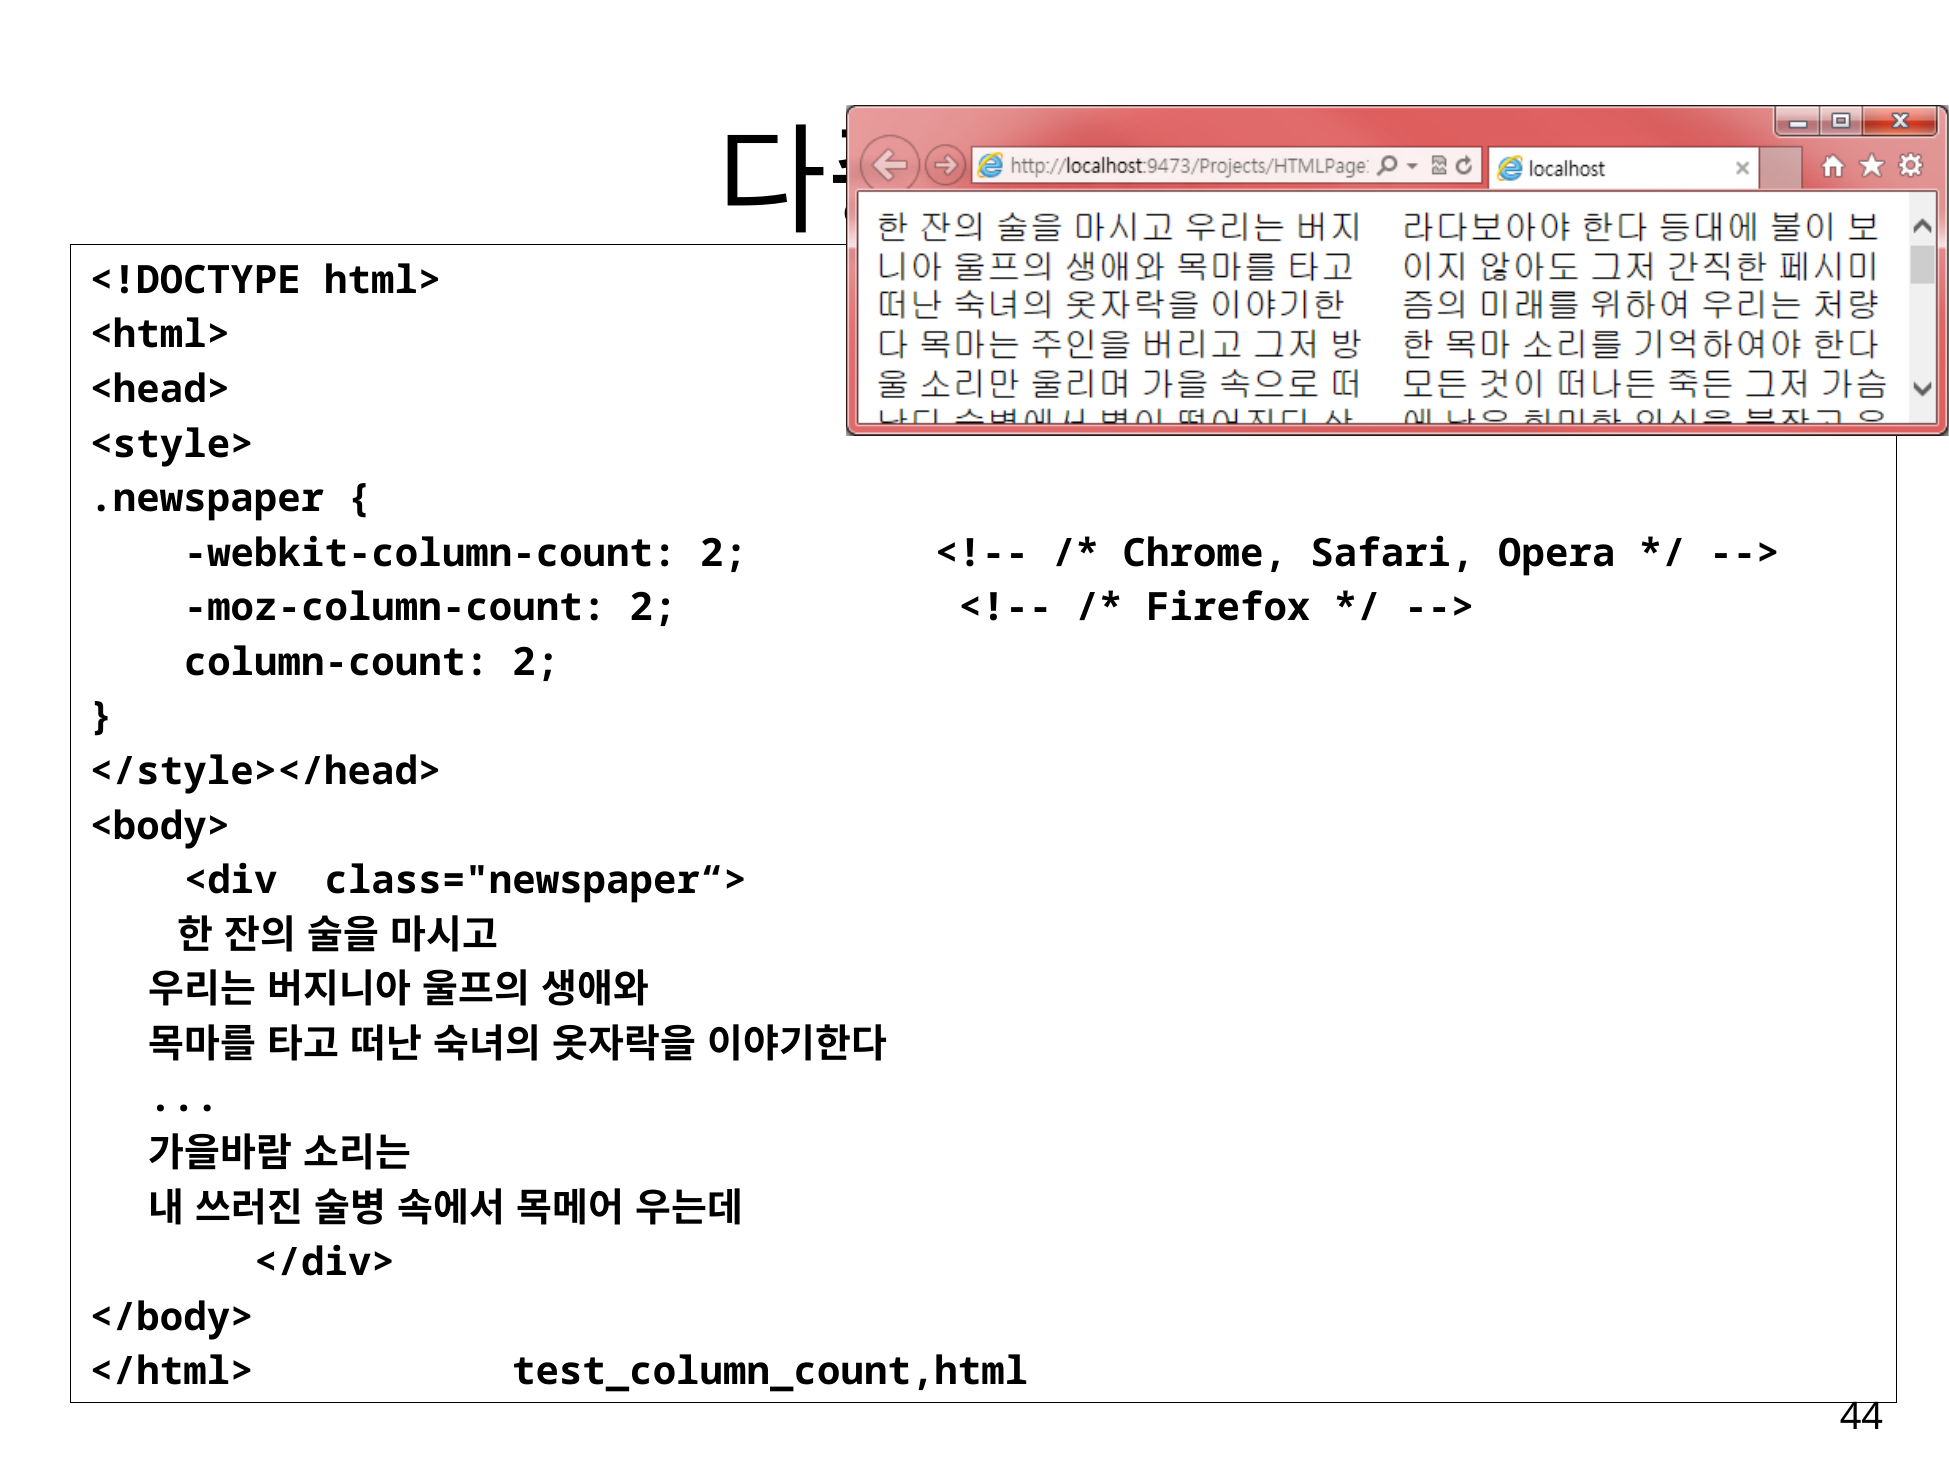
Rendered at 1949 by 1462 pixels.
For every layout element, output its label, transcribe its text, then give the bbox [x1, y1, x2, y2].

picture [846, 105, 1949, 436]
slide_number <숫자> [1496, 1372, 1899, 1462]
text_box <!DOCTYPE html> <html> <head> <style> .newspaper { -webkit-column-count: 2; <!-- /* Chrome, Safari, Opera */ --> -moz-column-count: 2; <!-- /* Firefox */ --> column-count: 2; } </style></head> <body> <div class="newspaper“> 한 잔의 술을 마시고 우리는 버지니아 울프의 생애와 목마를 타고 떠난 숙녀의 옷자락을 이야기한다 ... 가을바람 소리는 내 쓰러진 술병 속에서 목메어 우는데 </div> </body> </html> test_column_count,html [70, 244, 1897, 1403]
title 다중 컬럼 [156, 92, 1749, 244]
